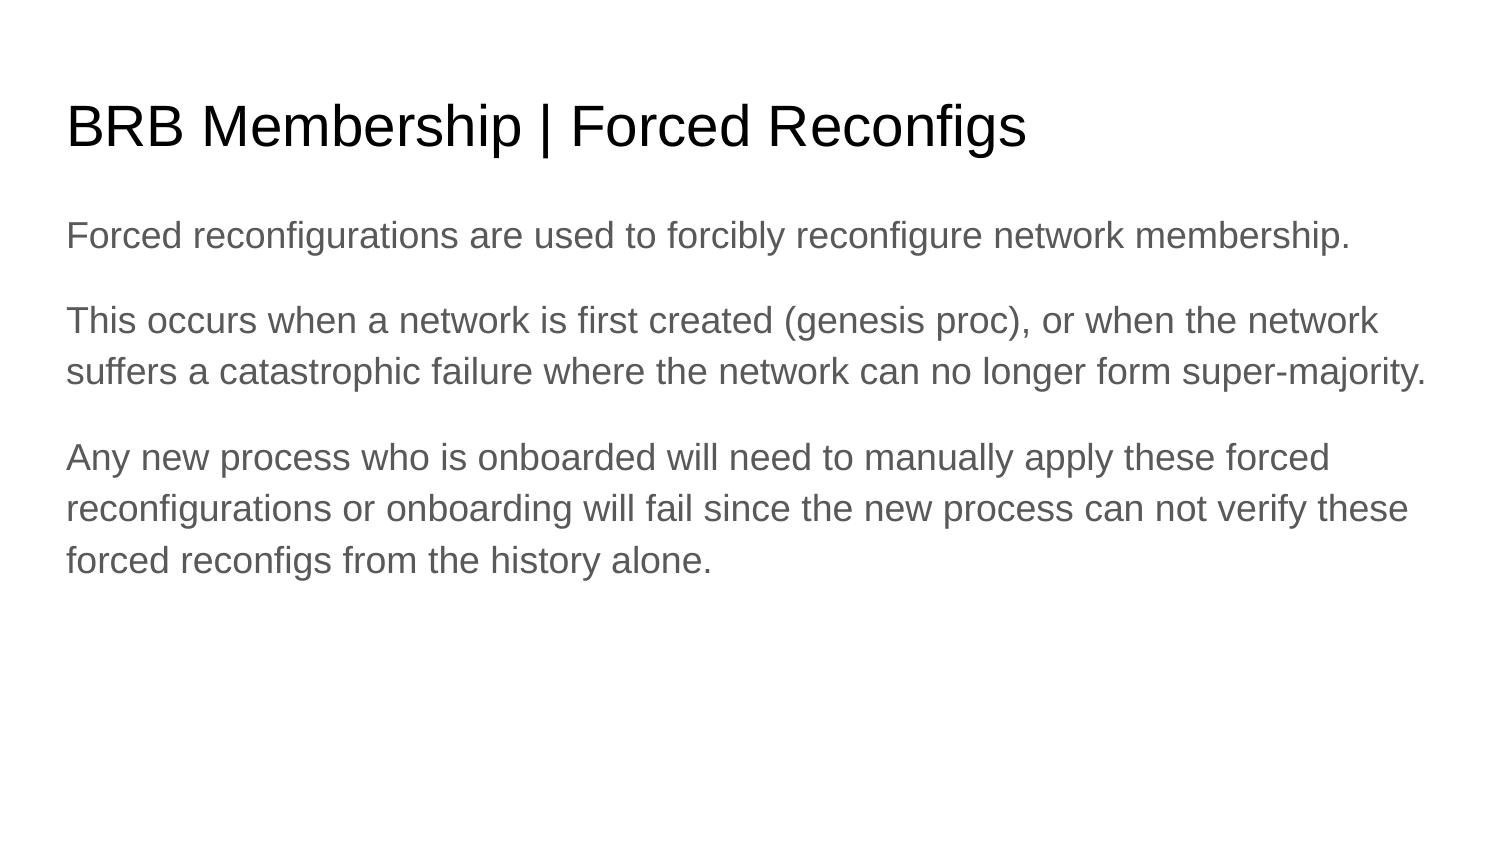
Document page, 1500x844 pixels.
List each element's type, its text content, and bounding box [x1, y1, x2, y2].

title BRB Membership | Forced Reconfigs [51, 72, 1449, 167]
list Forced reconfigurations are used to forcibly reconfigure network membership. This occurs when a network is first created (genesis proc), or when the network suffers a catastrophic failure where the network can no longer form super-majority. Any new process who is onboarded will need to manually apply these forced reconfigurations or onboarding will fail since the new process can not verify these forced reconfigs from the history alone. [51, 189, 1449, 750]
